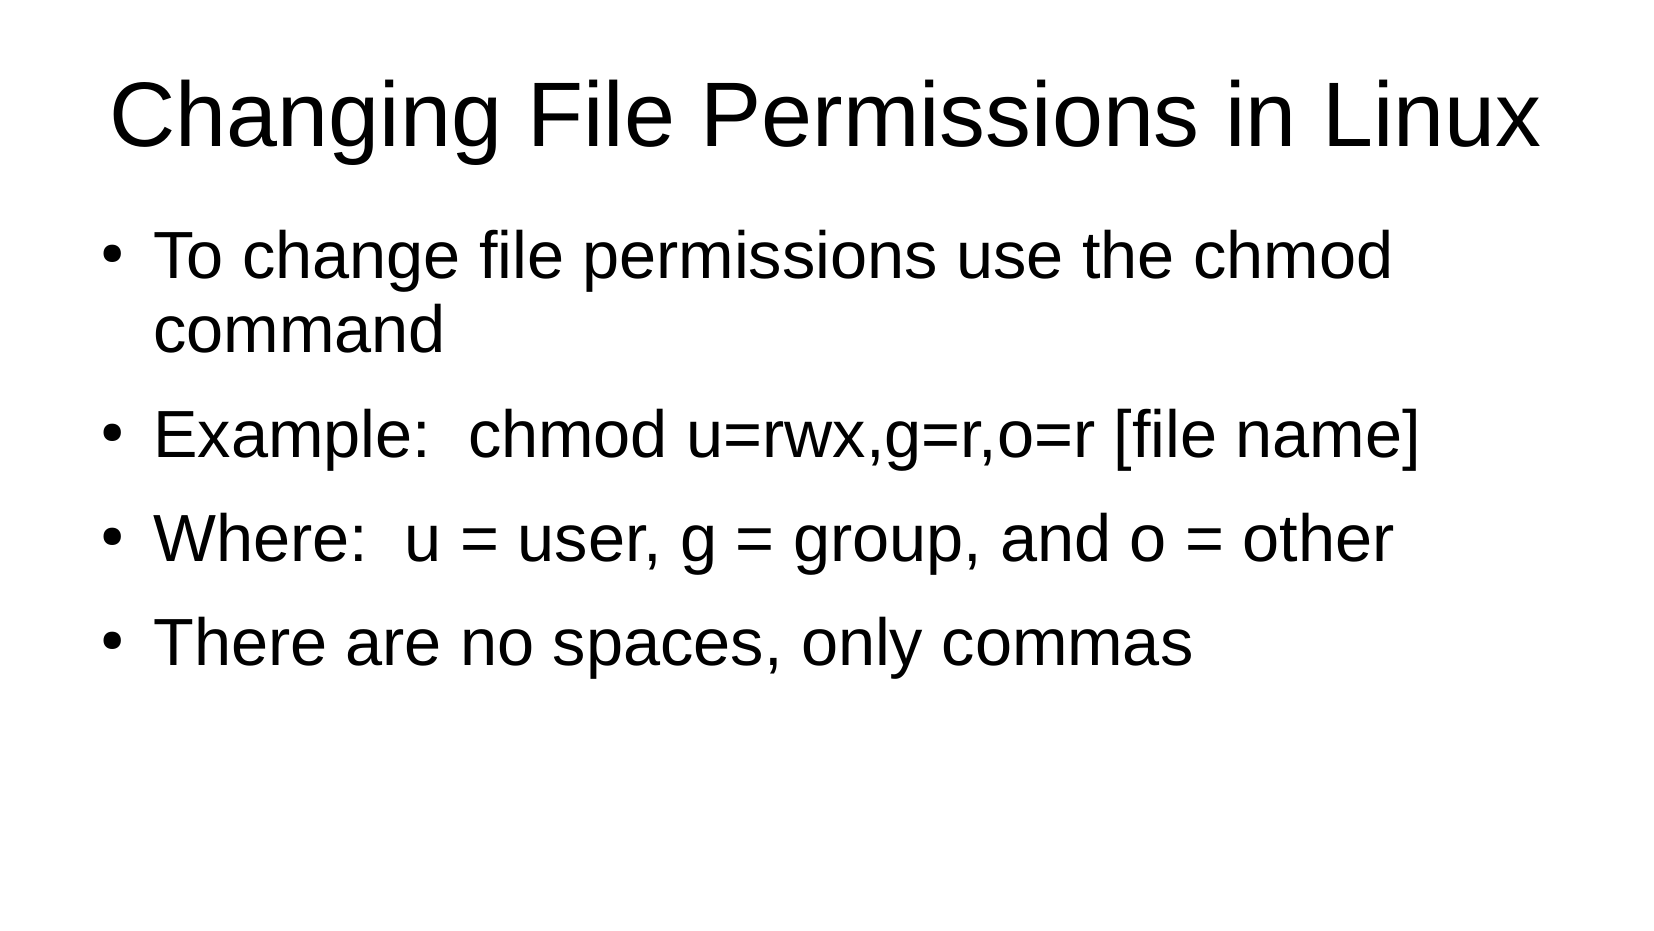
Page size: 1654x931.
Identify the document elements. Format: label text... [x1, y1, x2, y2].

list To change file permissions use the chmod command Example: chmod u=rwx,g=r,o=r [file name] Where: u = user, g = group, and o = other There are no spaces, only commas [82, 217, 1571, 758]
title Changing File Permissions in Linux [82, 37, 1571, 193]
